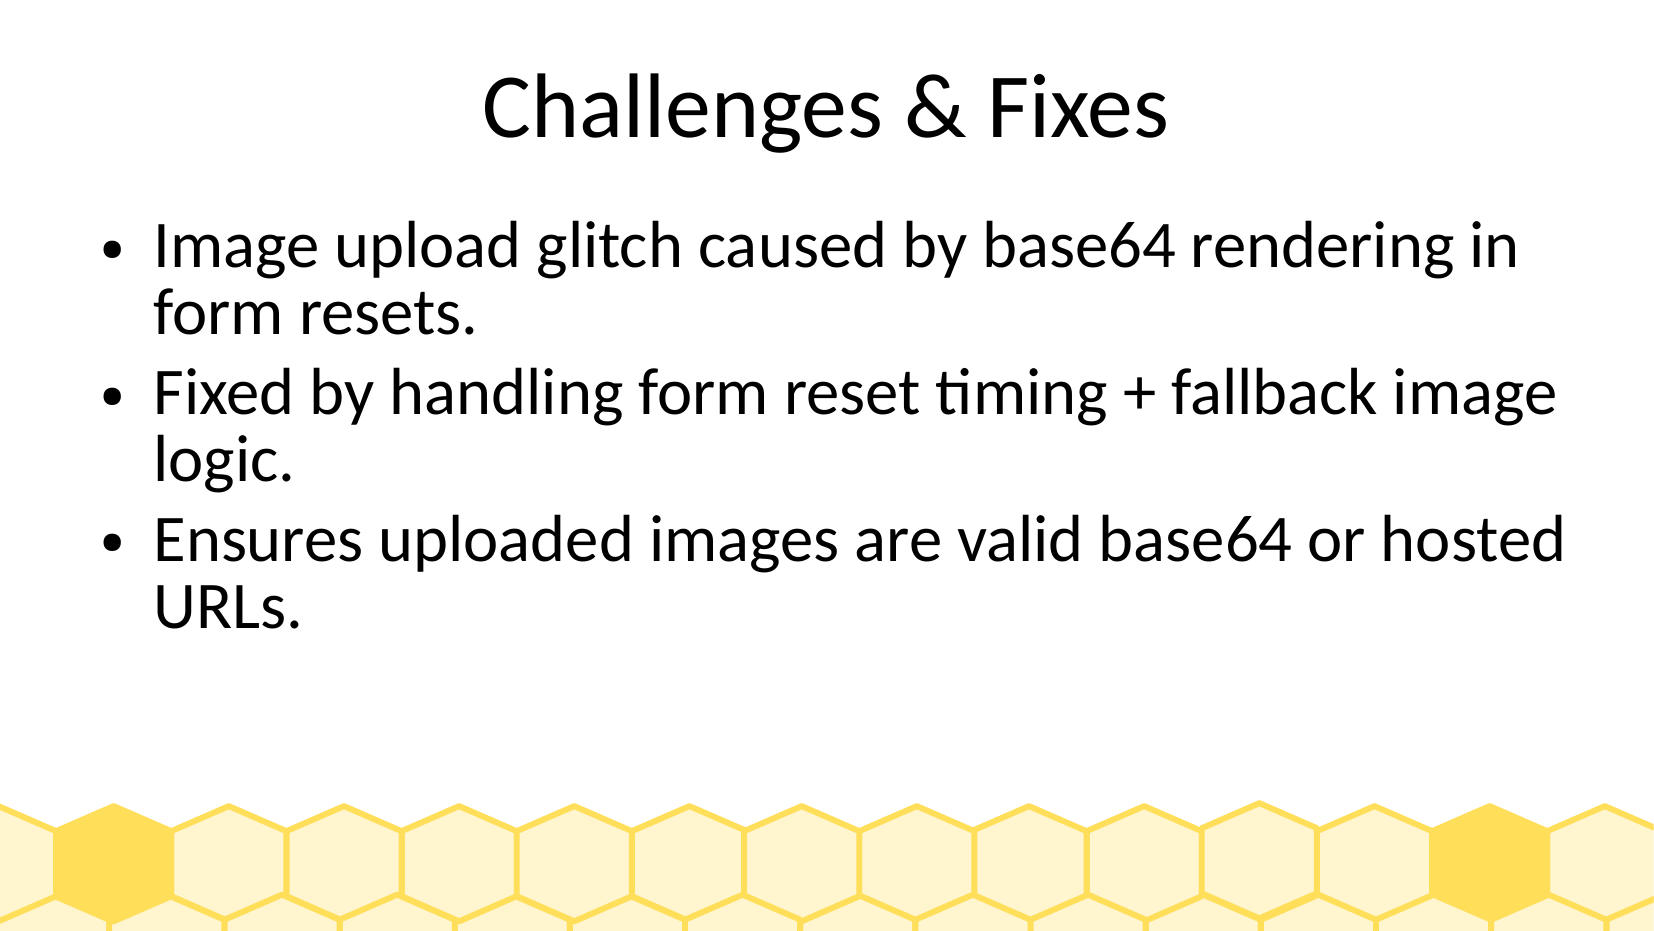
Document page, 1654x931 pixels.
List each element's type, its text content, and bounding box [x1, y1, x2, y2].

list Image upload glitch caused by base64 rendering in form resets. Fixed by handling form reset timing + fallback image logic. Ensures uploaded images are valid base64 or hosted URLs. [82, 217, 1571, 758]
title Challenges & Fixes [82, 37, 1571, 193]
